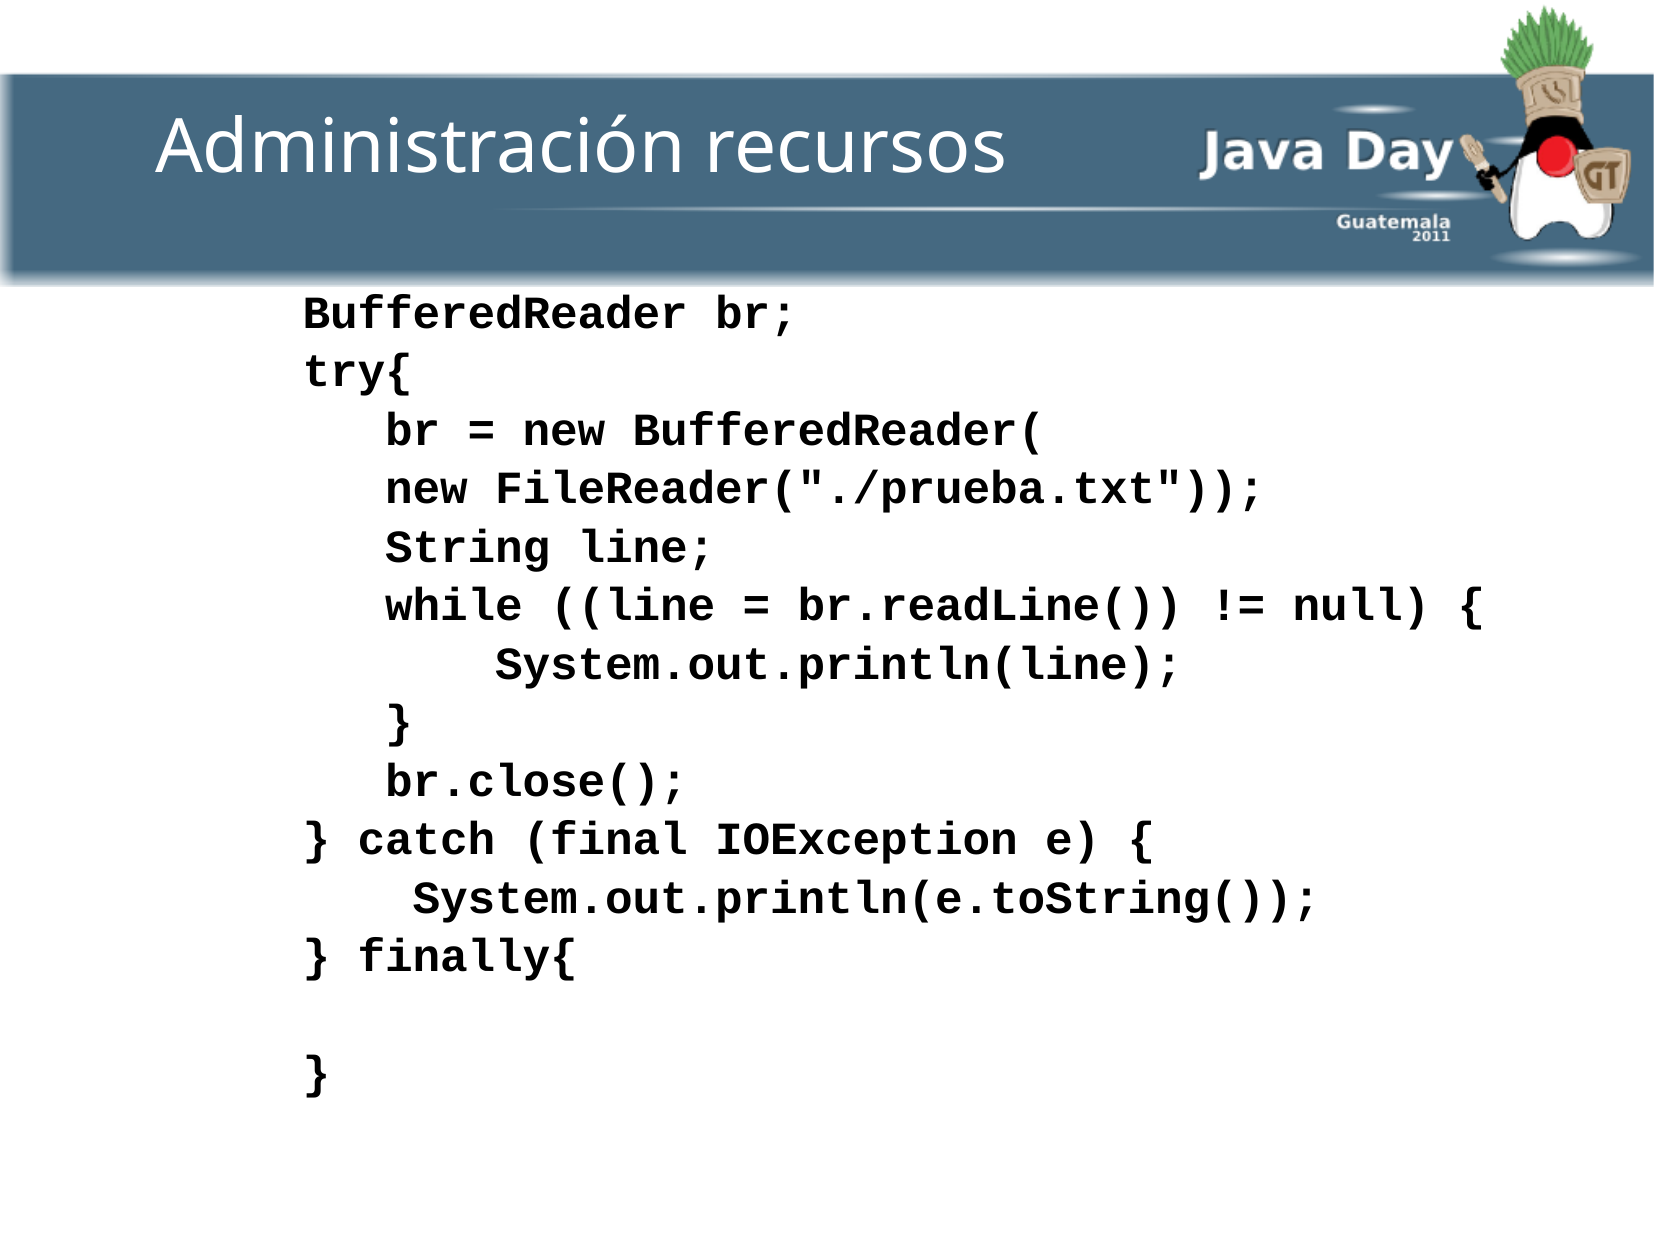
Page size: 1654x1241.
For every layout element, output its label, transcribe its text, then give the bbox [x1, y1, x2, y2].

list BufferedReader br; try{ br = new BufferedReader( new FileReader("./prueba.txt")); String line; while ((line = br.readLine()) != null) { System.out.println(line); } br.close(); } catch (final IOException e) { System.out.println(e.toString()); } finally{ } [82, 290, 1571, 1109]
picture [0, 3, 1654, 287]
title Administración recursos [154, 94, 1527, 198]
